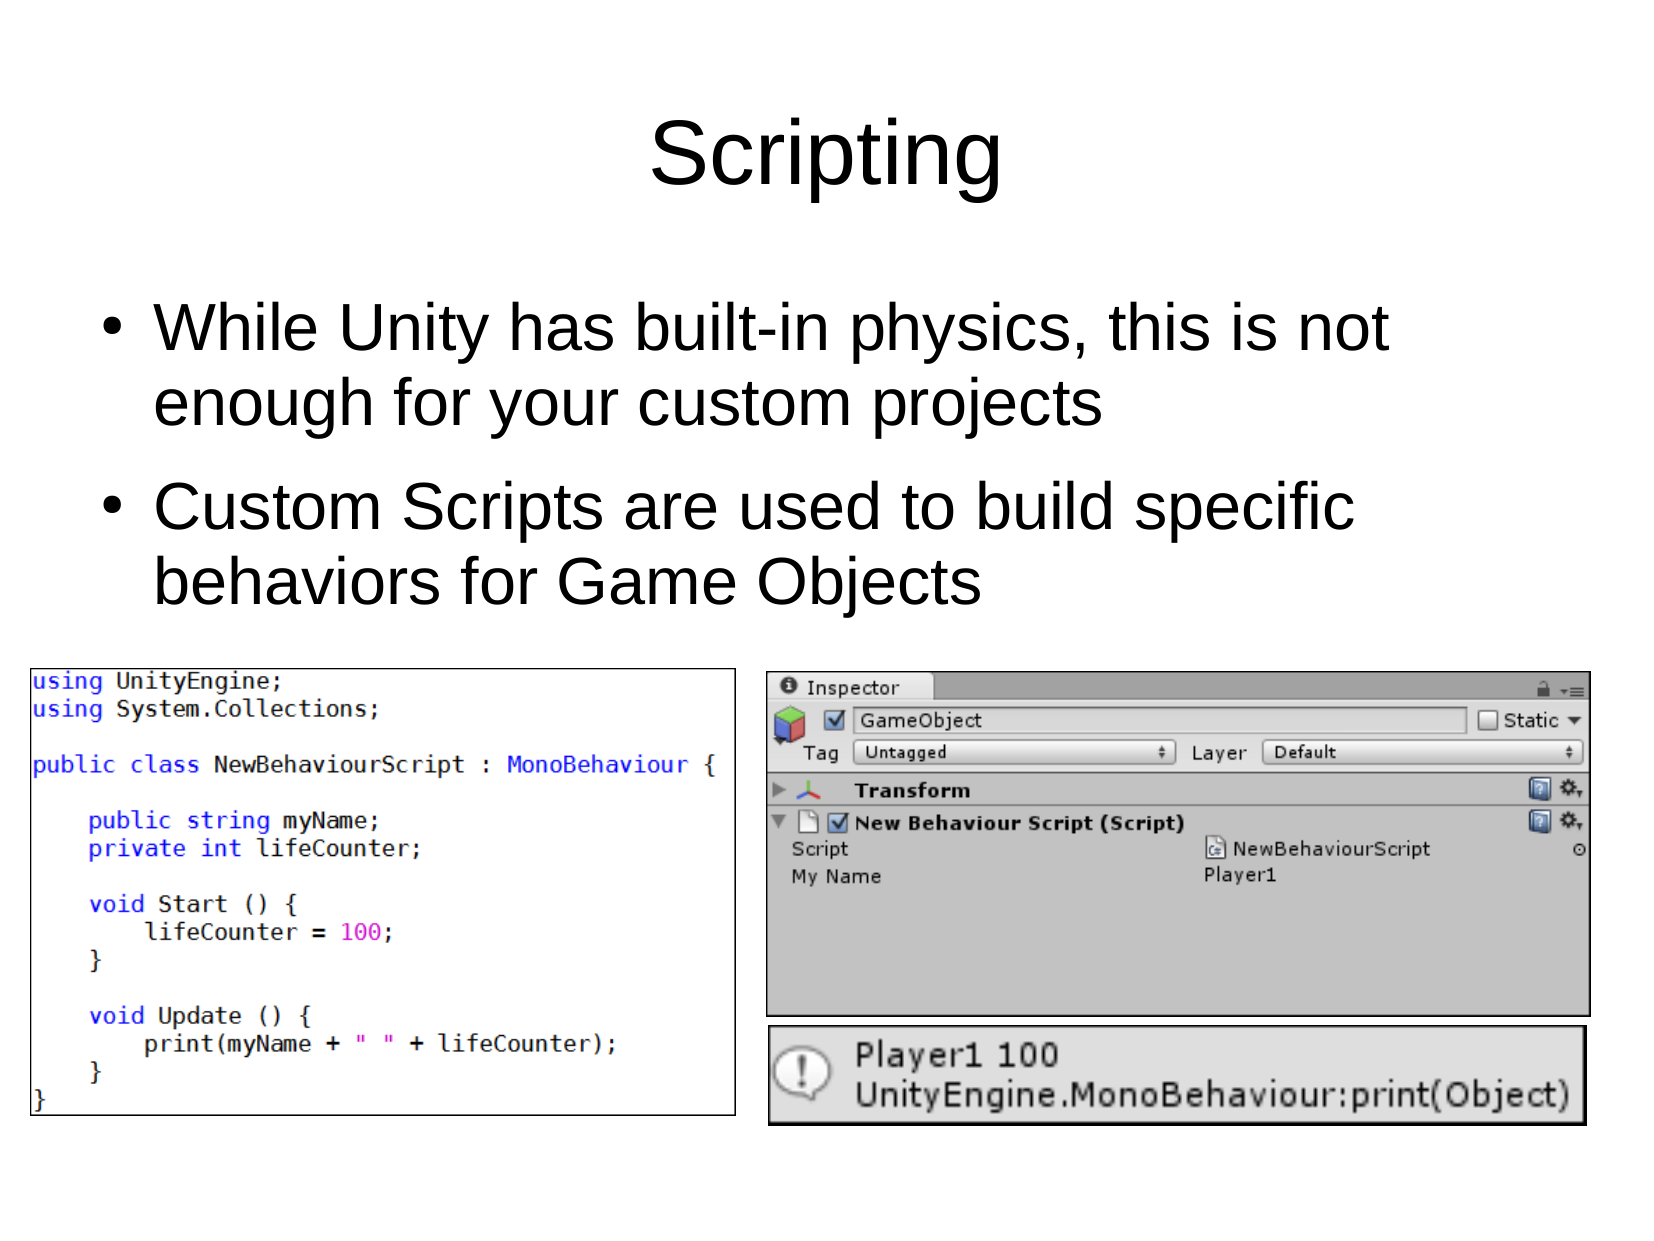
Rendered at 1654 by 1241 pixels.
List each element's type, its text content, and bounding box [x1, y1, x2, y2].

picture [768, 1025, 1587, 1126]
title Scripting [82, 49, 1571, 257]
picture [30, 668, 736, 1116]
list While Unity has built-in physics, this is not enough for your custom projects Custom Scripts are used to build specific behaviors for Game Objects [82, 290, 1571, 1109]
picture [766, 671, 1591, 1017]
